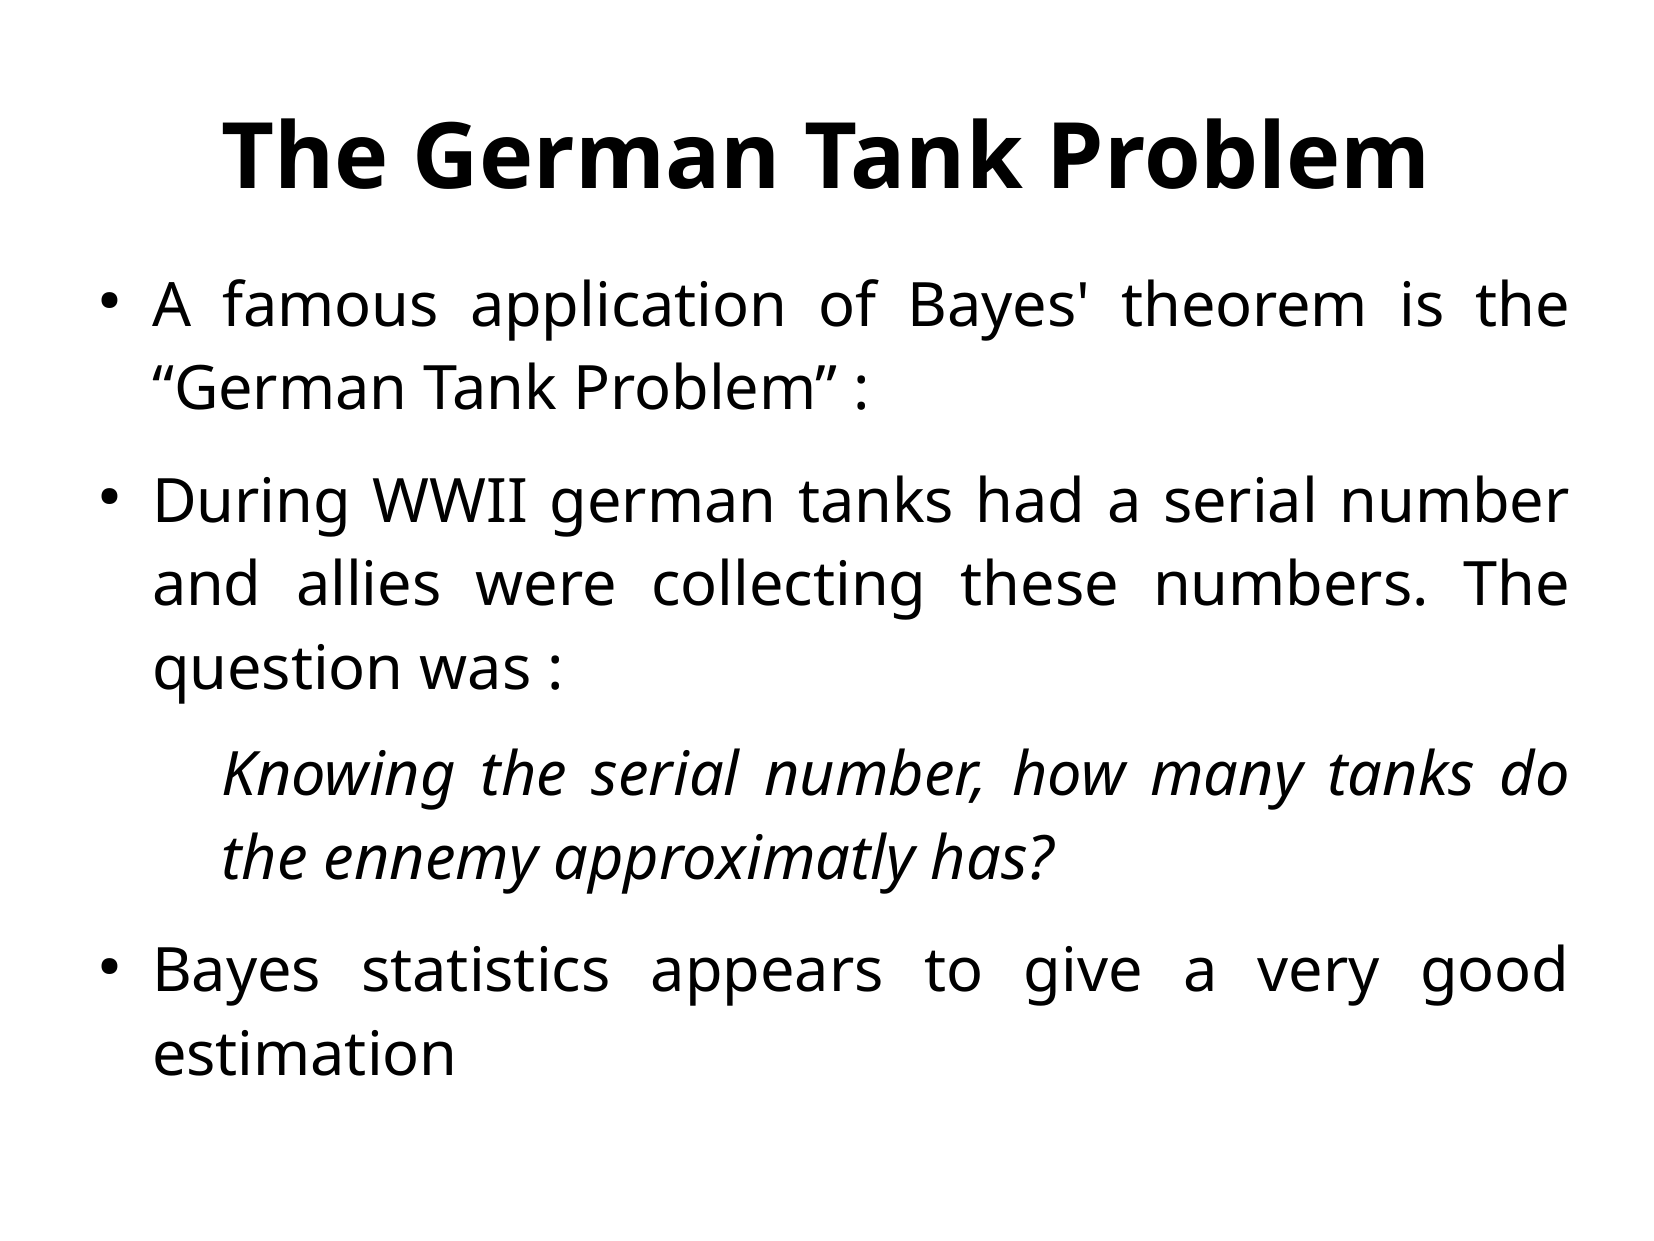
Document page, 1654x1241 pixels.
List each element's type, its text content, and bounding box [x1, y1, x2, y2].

title The German Tank Problem [82, 49, 1571, 257]
list A famous application of Bayes' theorem is the “German Tank Problem” : During WWII german tanks had a serial number and allies were collecting these numbers. The question was : Knowing the serial number, how many tanks do the ennemy approximatly has? Bayes statistics appears to give a very good estimation [82, 260, 1571, 1096]
